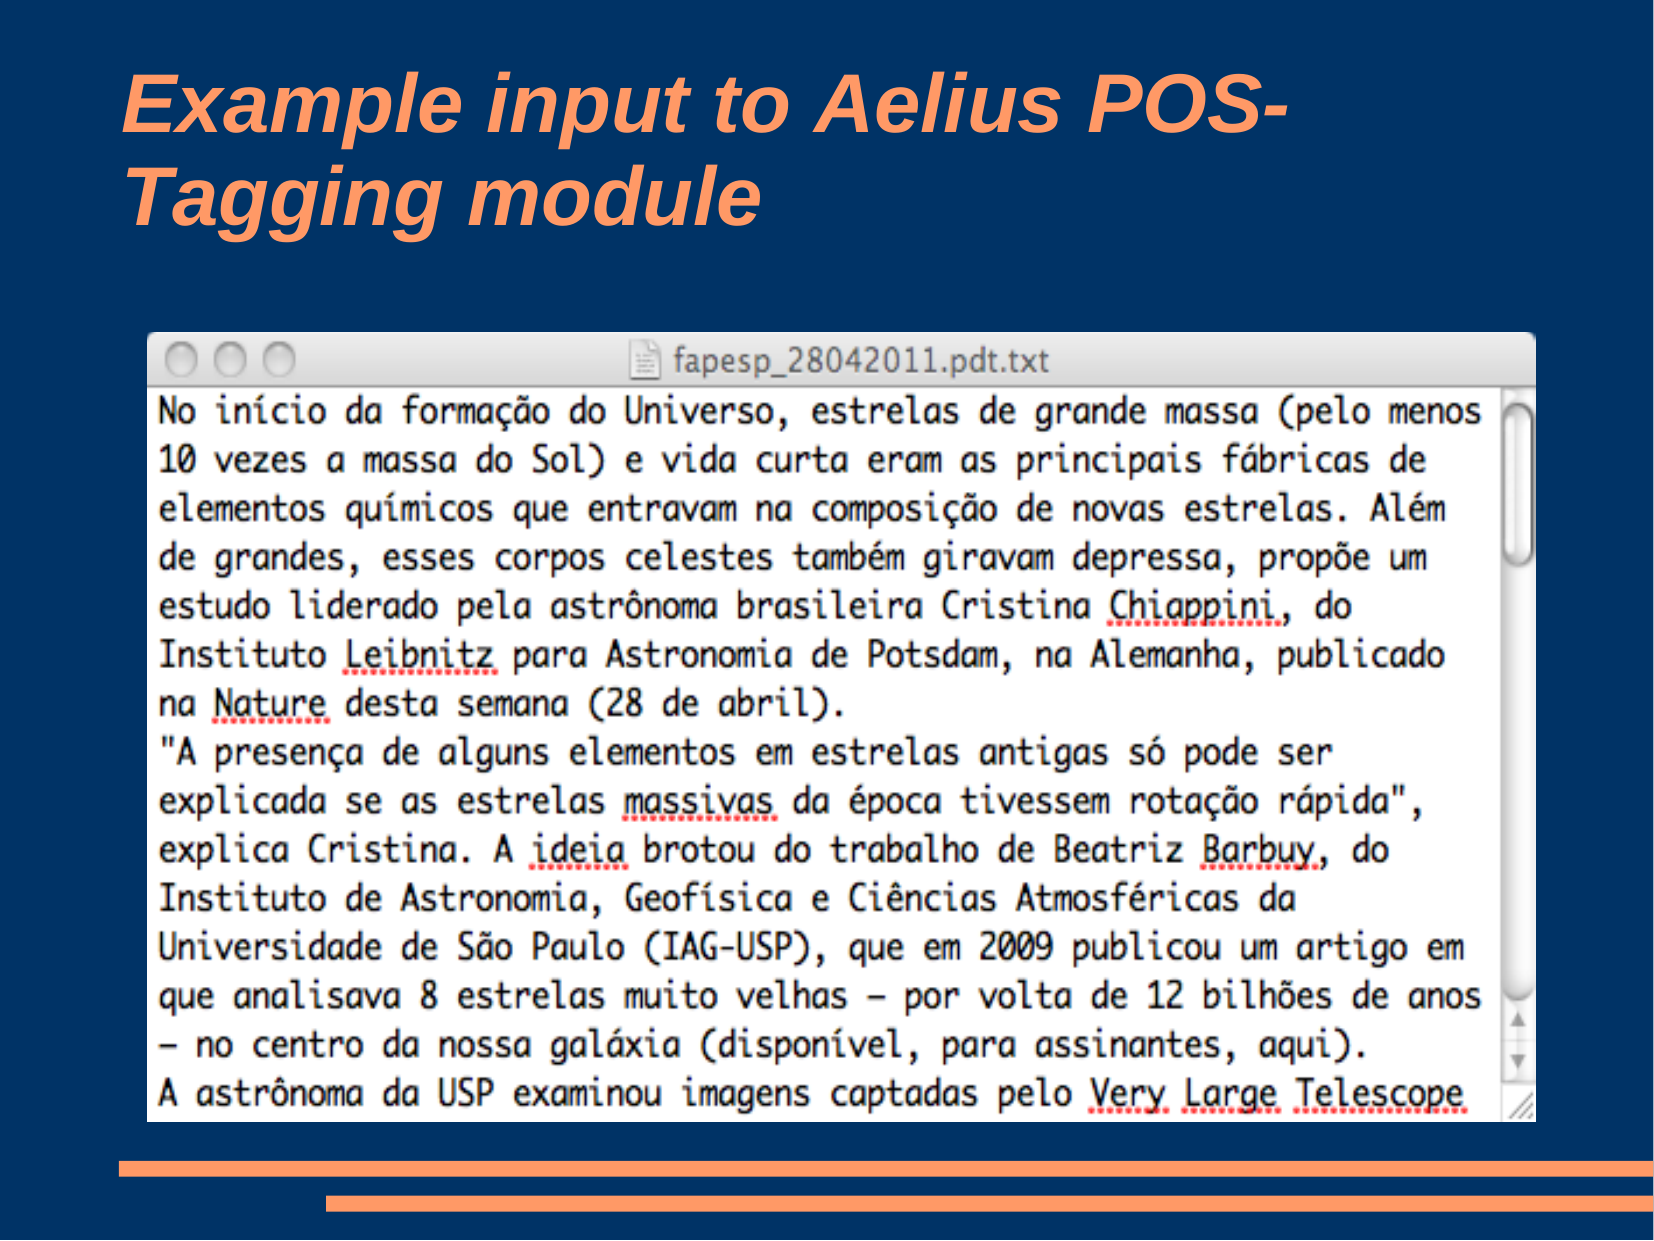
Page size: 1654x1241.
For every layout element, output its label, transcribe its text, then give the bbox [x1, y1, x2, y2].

picture [147, 332, 1536, 1123]
title Example input to Aelius POS-Tagging module [121, 46, 1534, 254]
